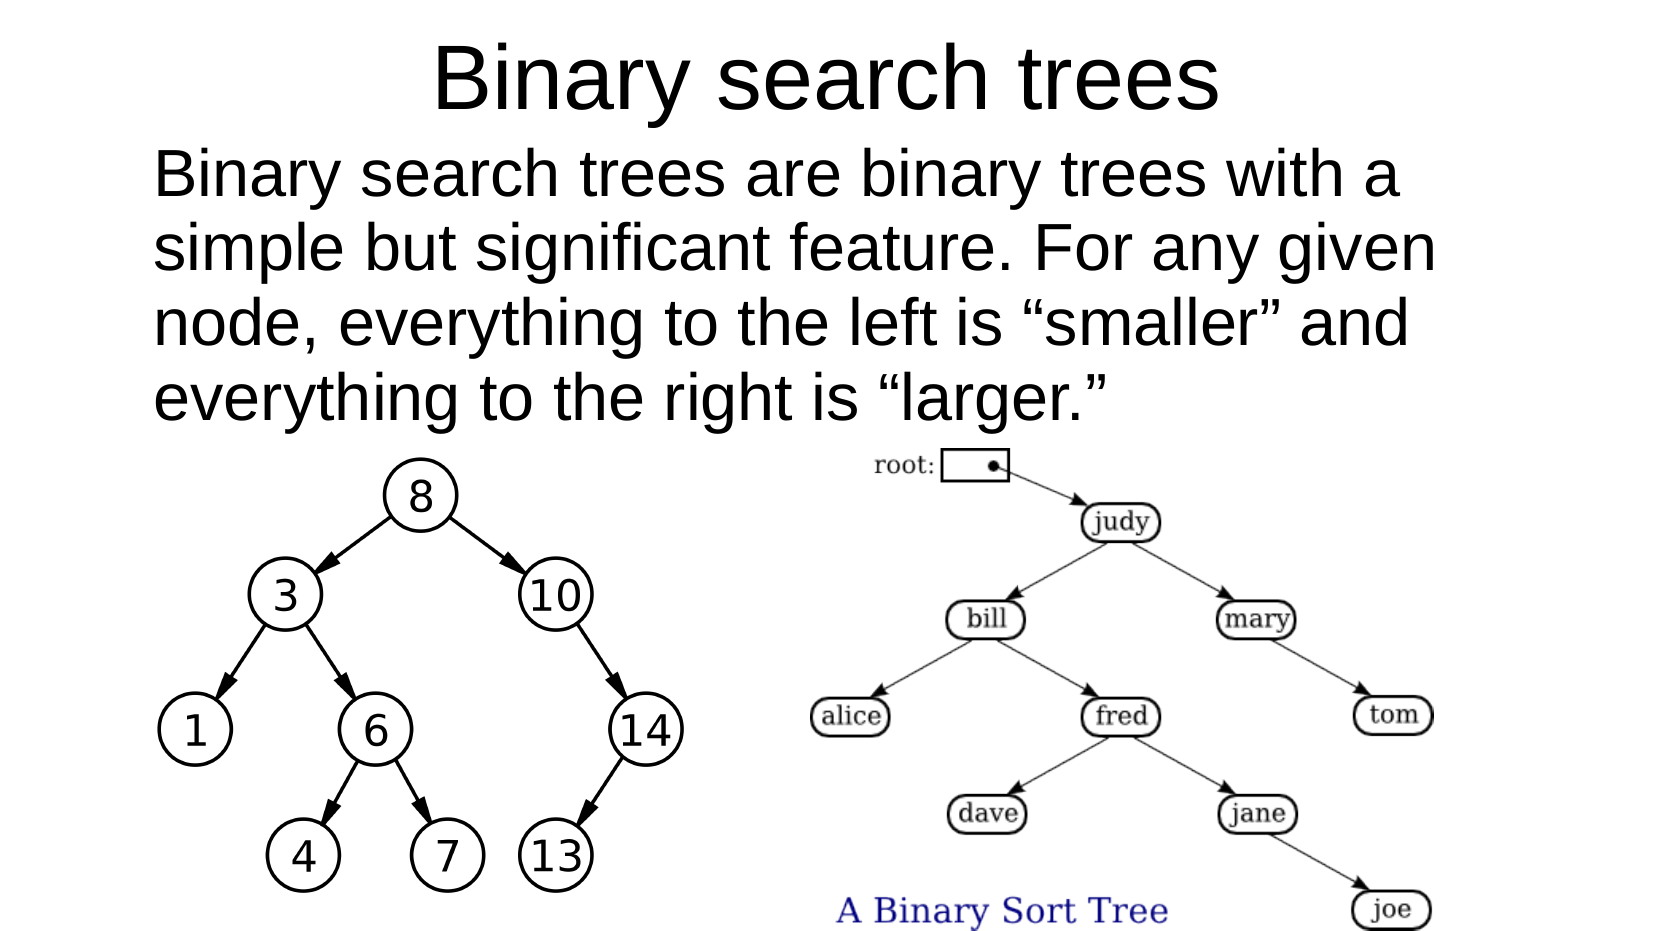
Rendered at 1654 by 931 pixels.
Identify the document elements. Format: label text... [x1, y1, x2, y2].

picture [810, 448, 1434, 931]
picture [150, 450, 691, 901]
title Binary search trees [82, 0, 1571, 135]
list Binary search trees are binary trees with a simple but significant feature. For any given node, everything to the left is “smaller” and everything to the right is “larger.” [82, 135, 1571, 676]
